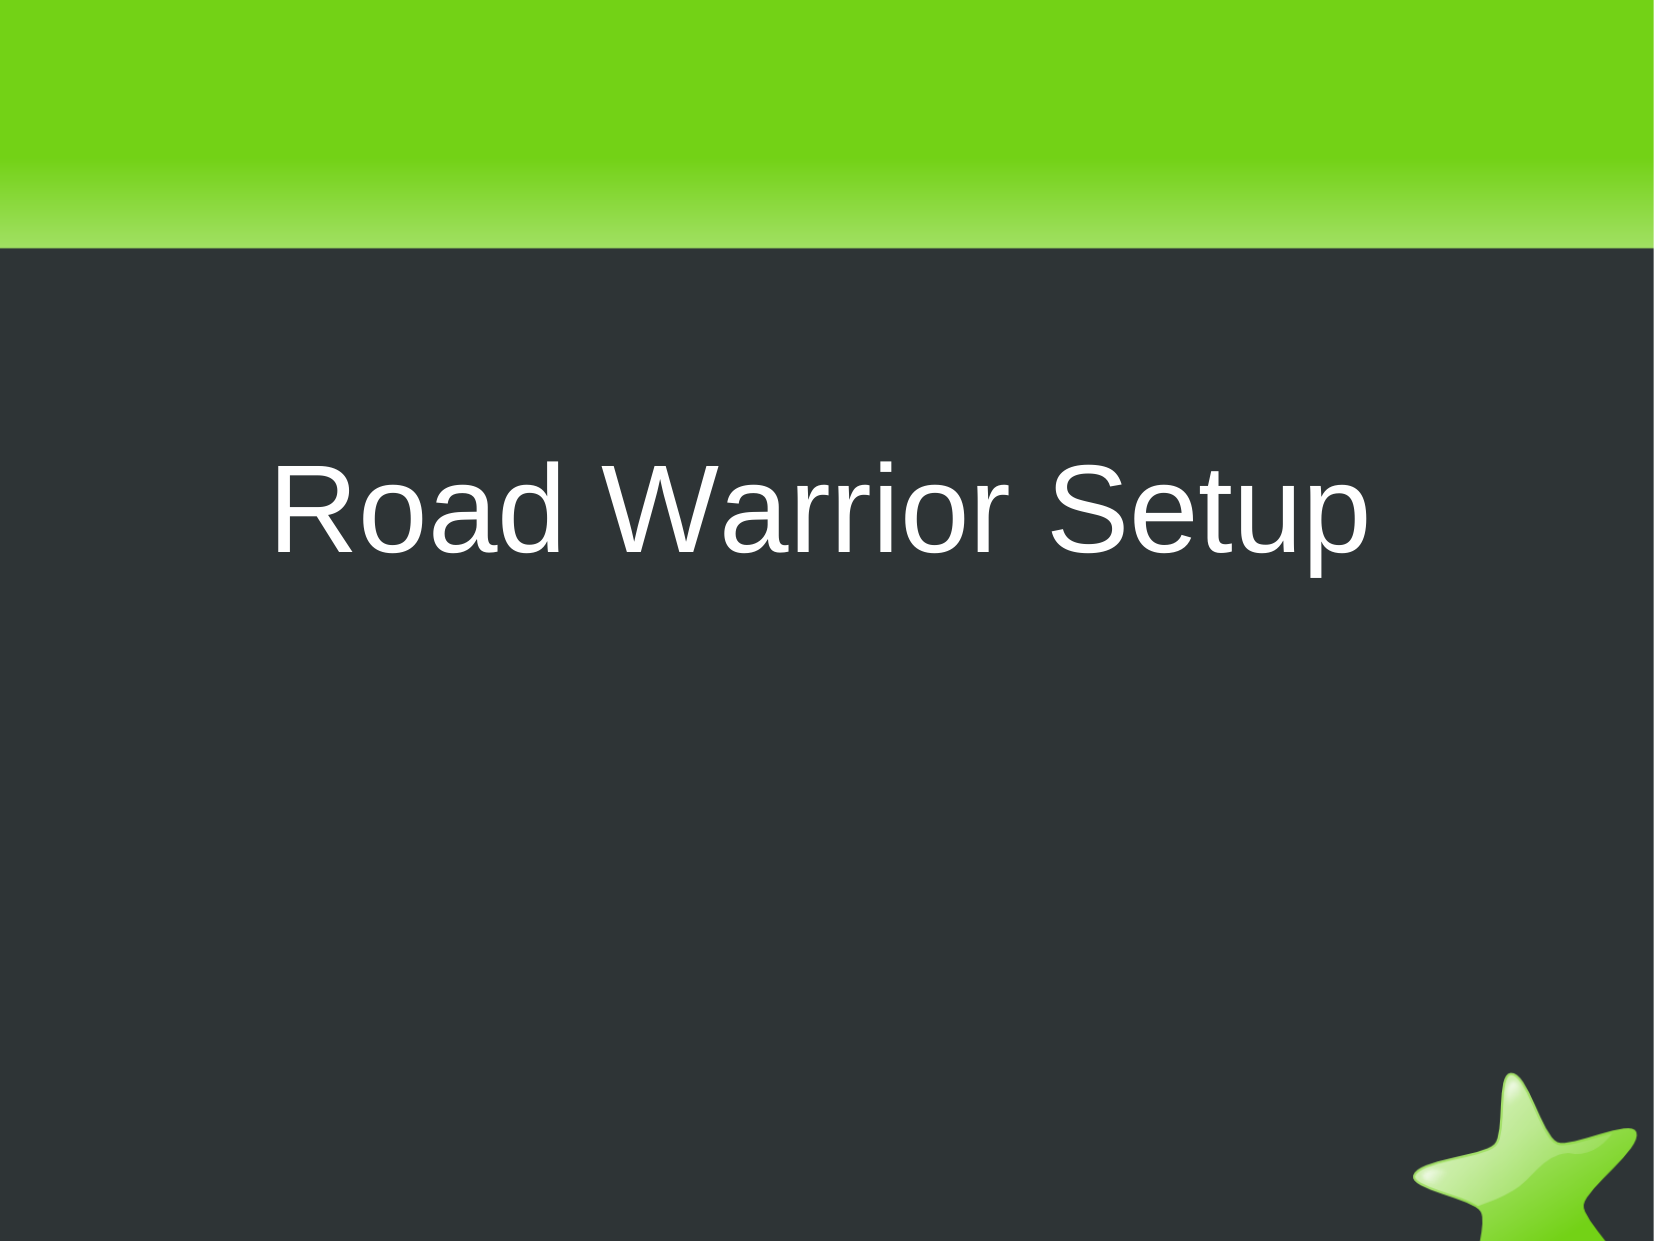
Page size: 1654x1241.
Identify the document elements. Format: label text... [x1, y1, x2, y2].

subtitle Road Warrior Setup [76, 29, 1565, 1109]
picture [0, 0, 1654, 1241]
